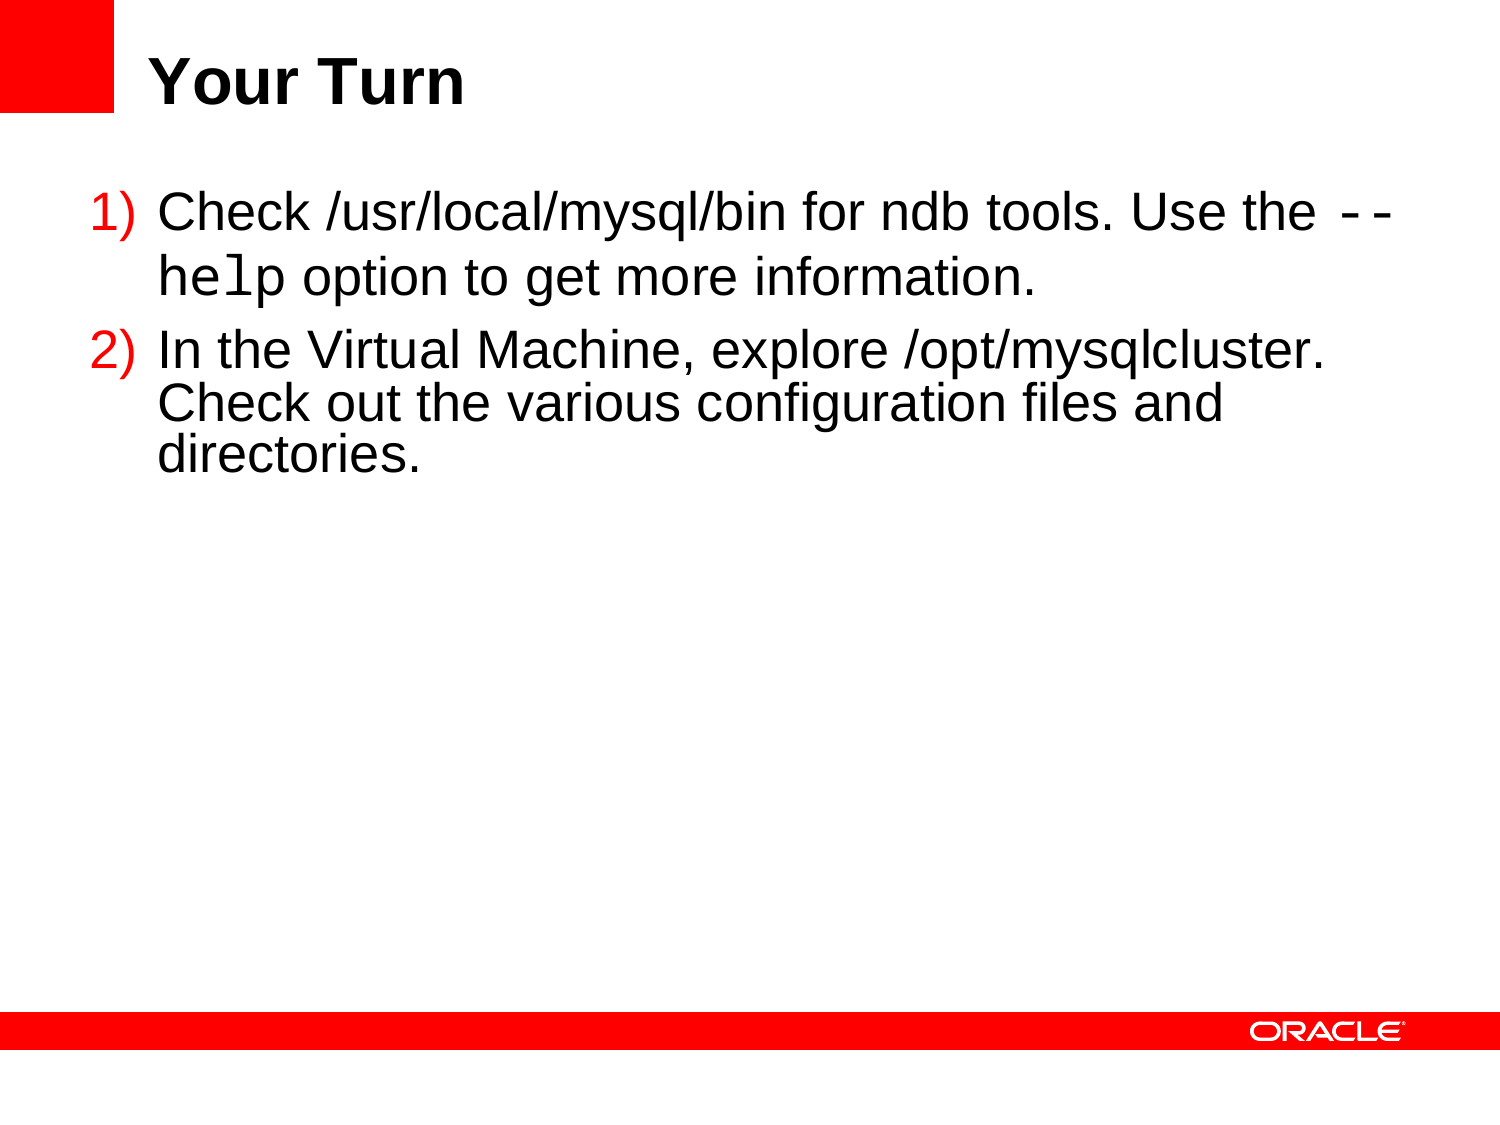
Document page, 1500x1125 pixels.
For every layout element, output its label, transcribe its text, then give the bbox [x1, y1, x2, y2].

picture [0, 1012, 1500, 1050]
text_box Check /usr/local/mysql/bin for ndb tools. Use the --help option to get more information. In the Virtual Machine, explore /opt/mysqlcluster. Check out the various configuration files and directories. [75, 169, 1426, 491]
picture [0, 0, 114, 113]
title Your Turn [147, 8, 1392, 119]
